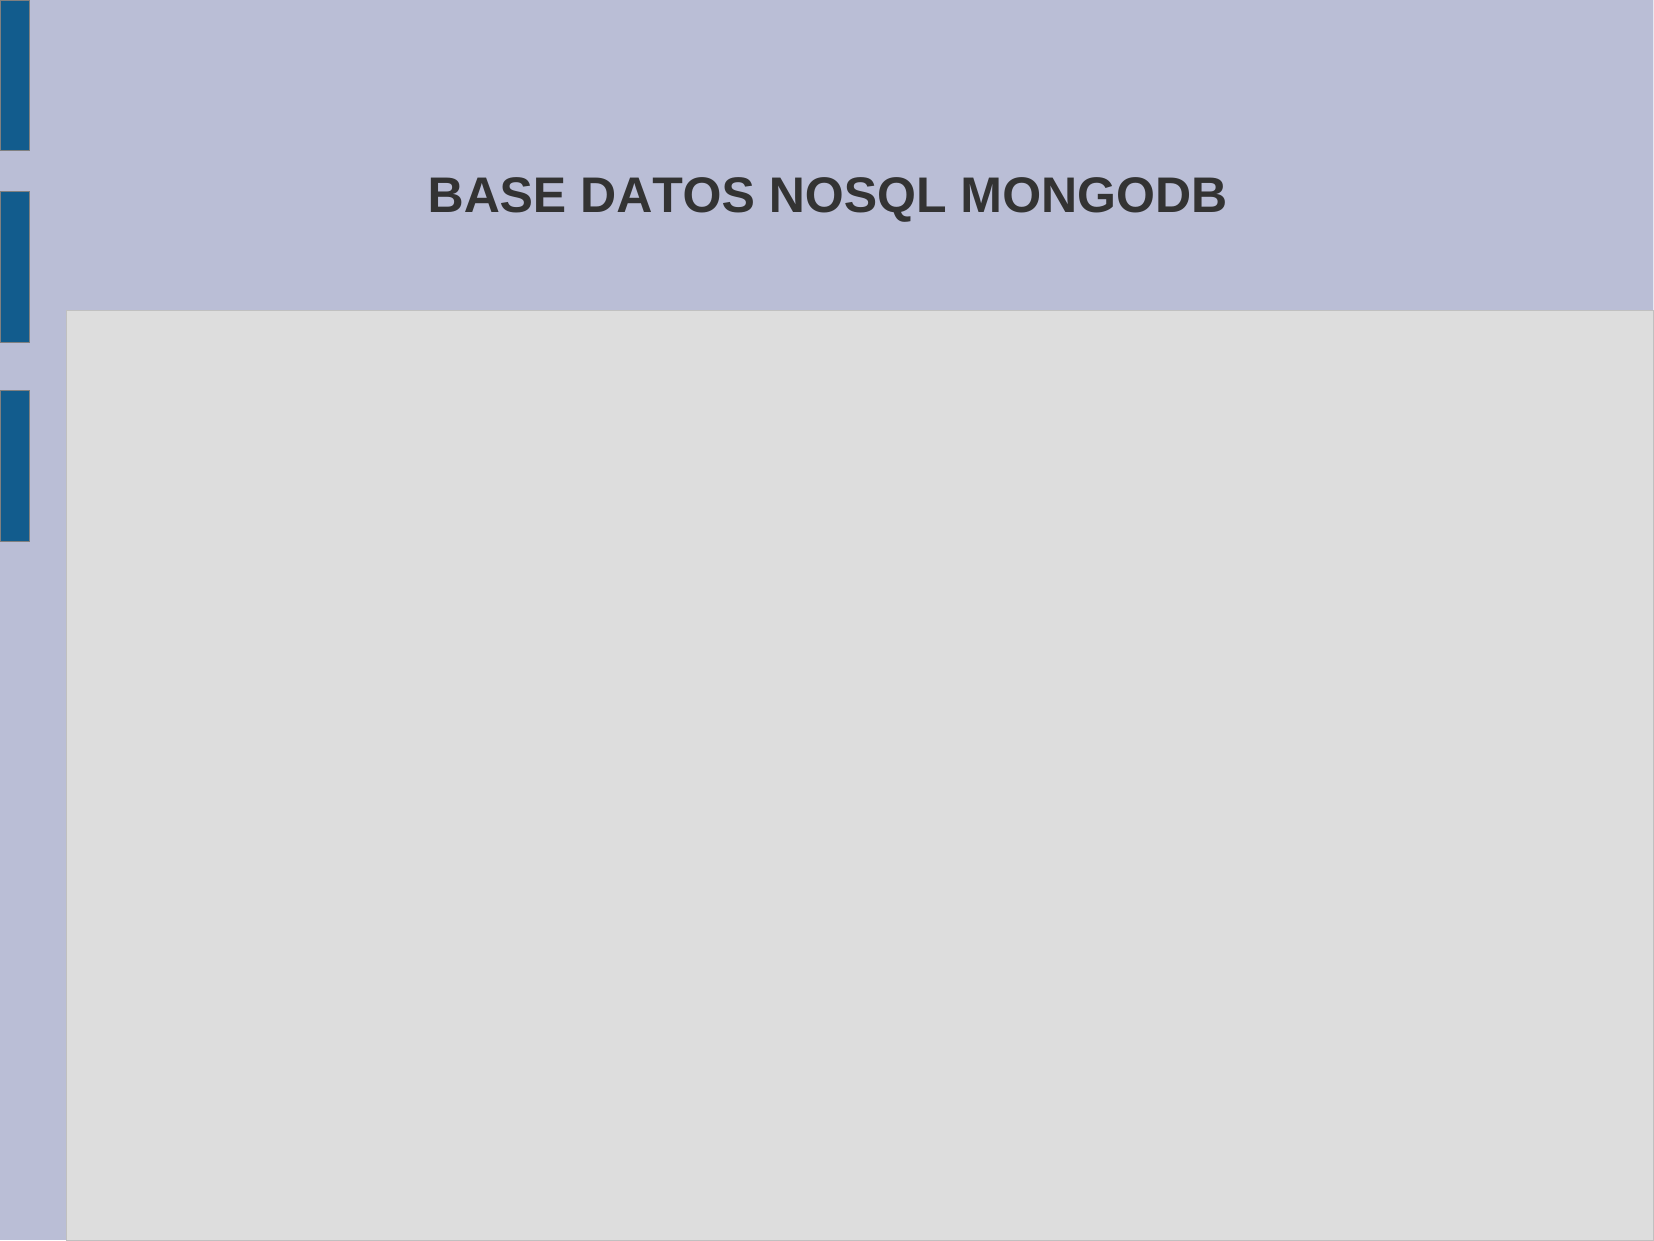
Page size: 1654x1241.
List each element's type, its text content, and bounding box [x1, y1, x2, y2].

title BASE DATOS NOSQL MONGODB [121, 91, 1534, 299]
